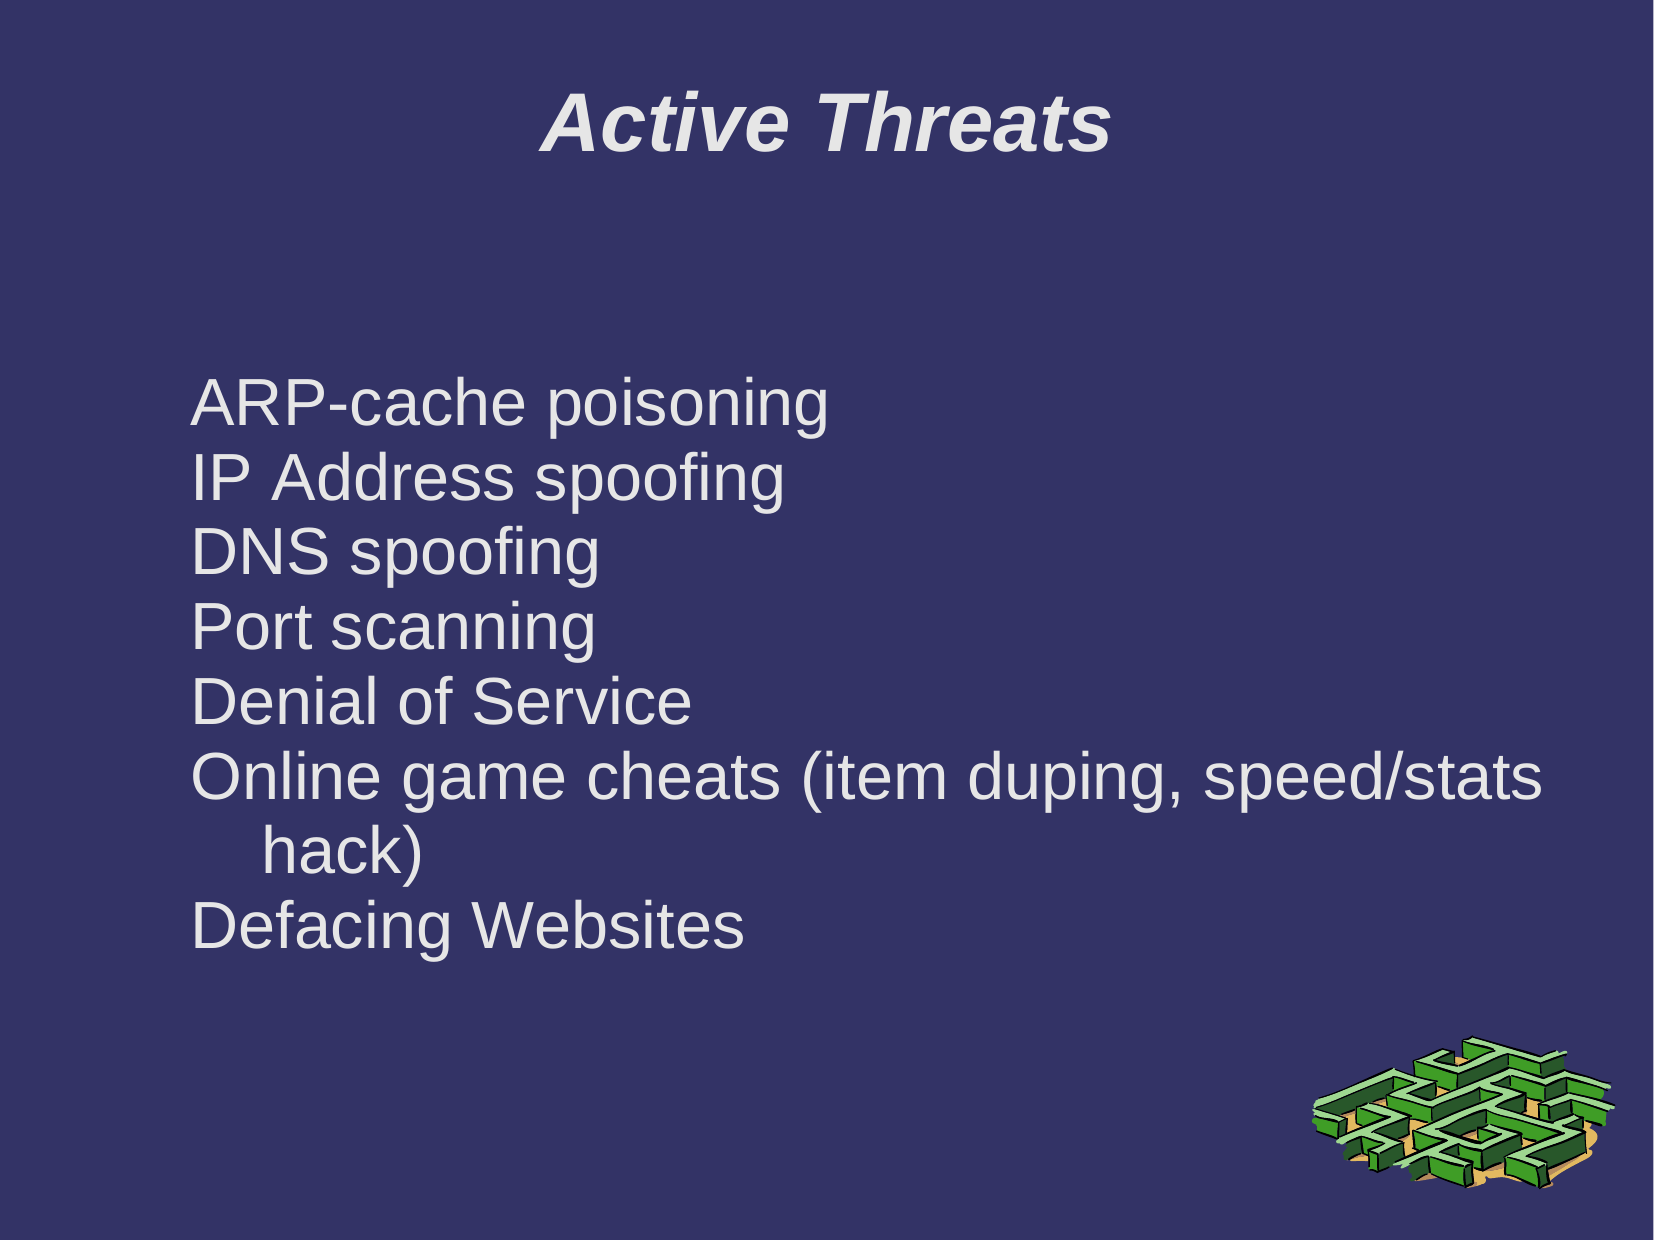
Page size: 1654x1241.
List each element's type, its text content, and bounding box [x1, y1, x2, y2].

title Active Threats [121, 19, 1534, 227]
list ARP-cache poisoning IP Address spoofing DNS spoofing Port scanning Denial of Service Online game cheats (item duping, speed/stats hack) Defacing Websites [178, 364, 1570, 1160]
